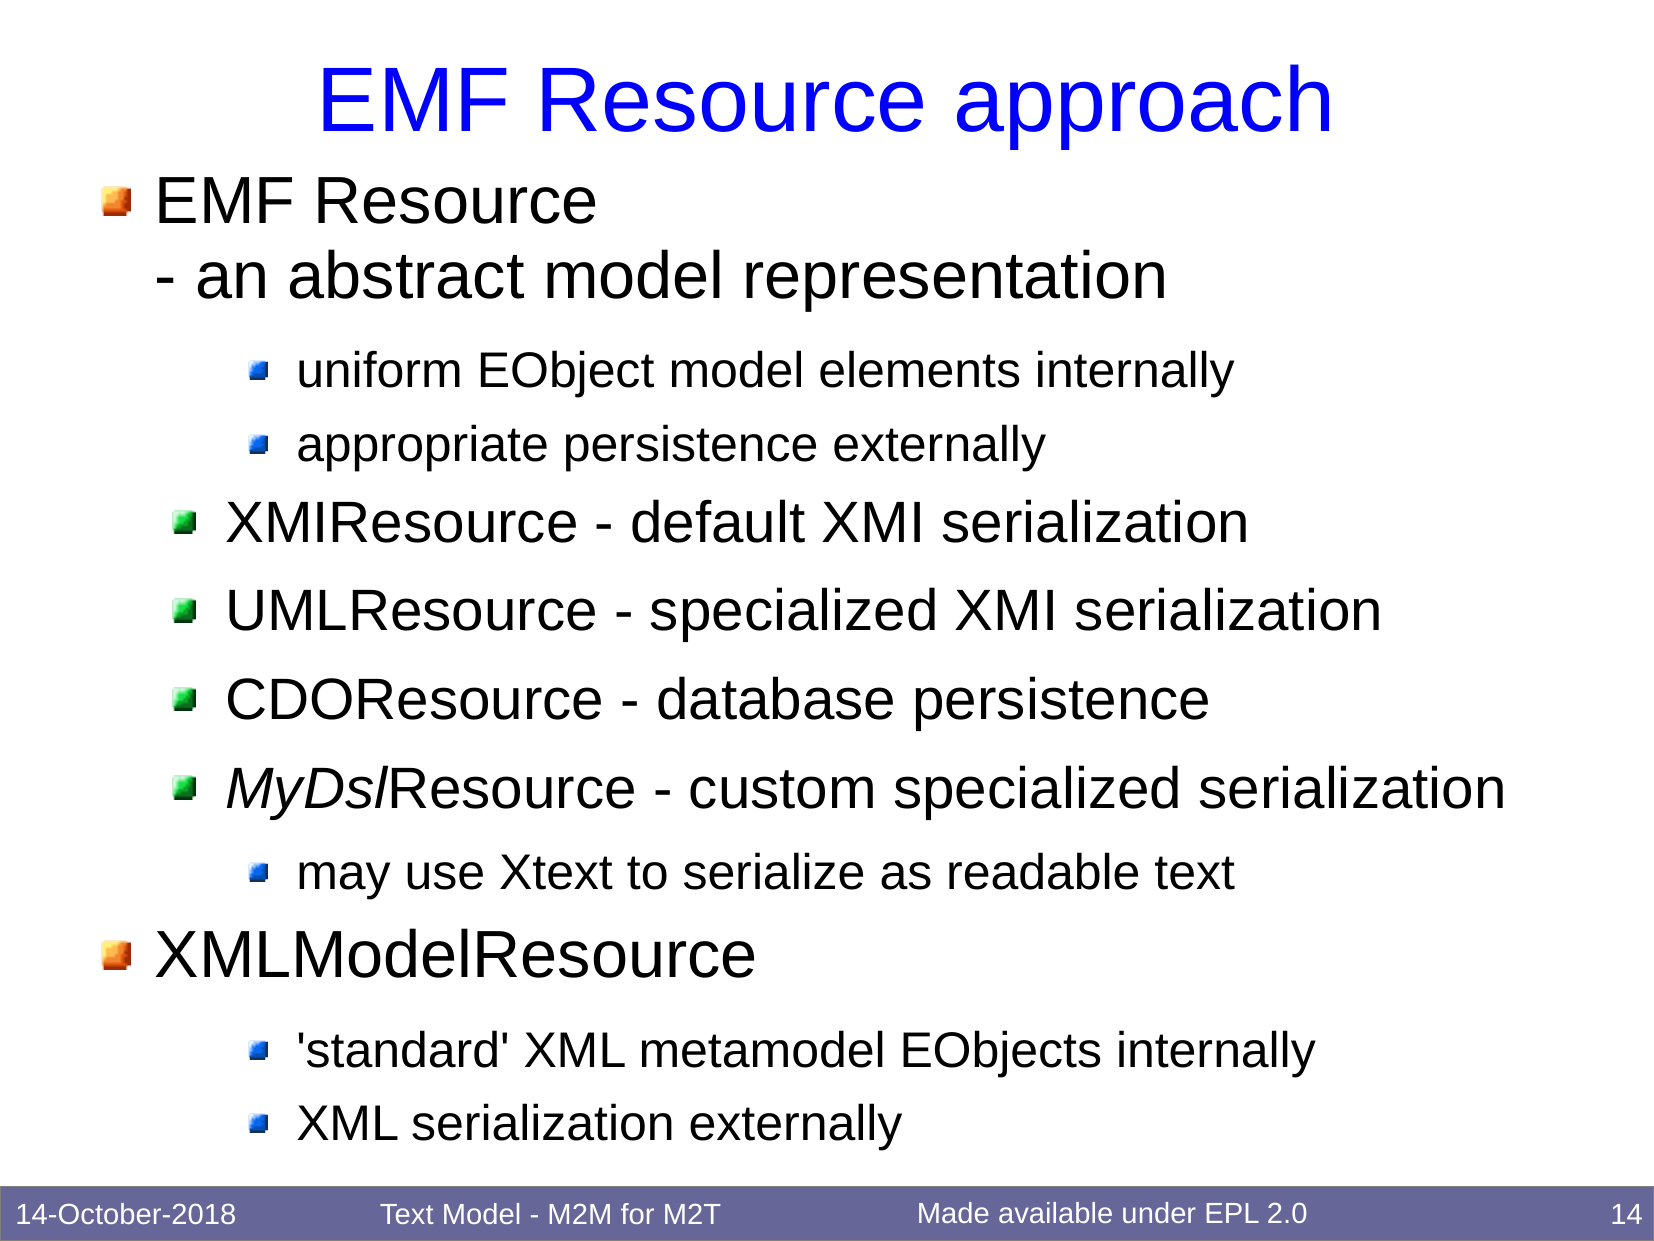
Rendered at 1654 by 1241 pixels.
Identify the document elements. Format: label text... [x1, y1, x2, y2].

list EMF Resource - an abstract model representation uniform EObject model elements internally appropriate persistence externally XMIResource - default XMI serialization UMLResource - specialized XMI serialization CDOResource - database persistence MyDslResource - custom specialized serialization may use Xtext to serialize as readable text XMLModelResource 'standard' XML metamodel EObjects internally XML serialization externally [83, 163, 1572, 1152]
title EMF Resource approach [82, 48, 1571, 152]
